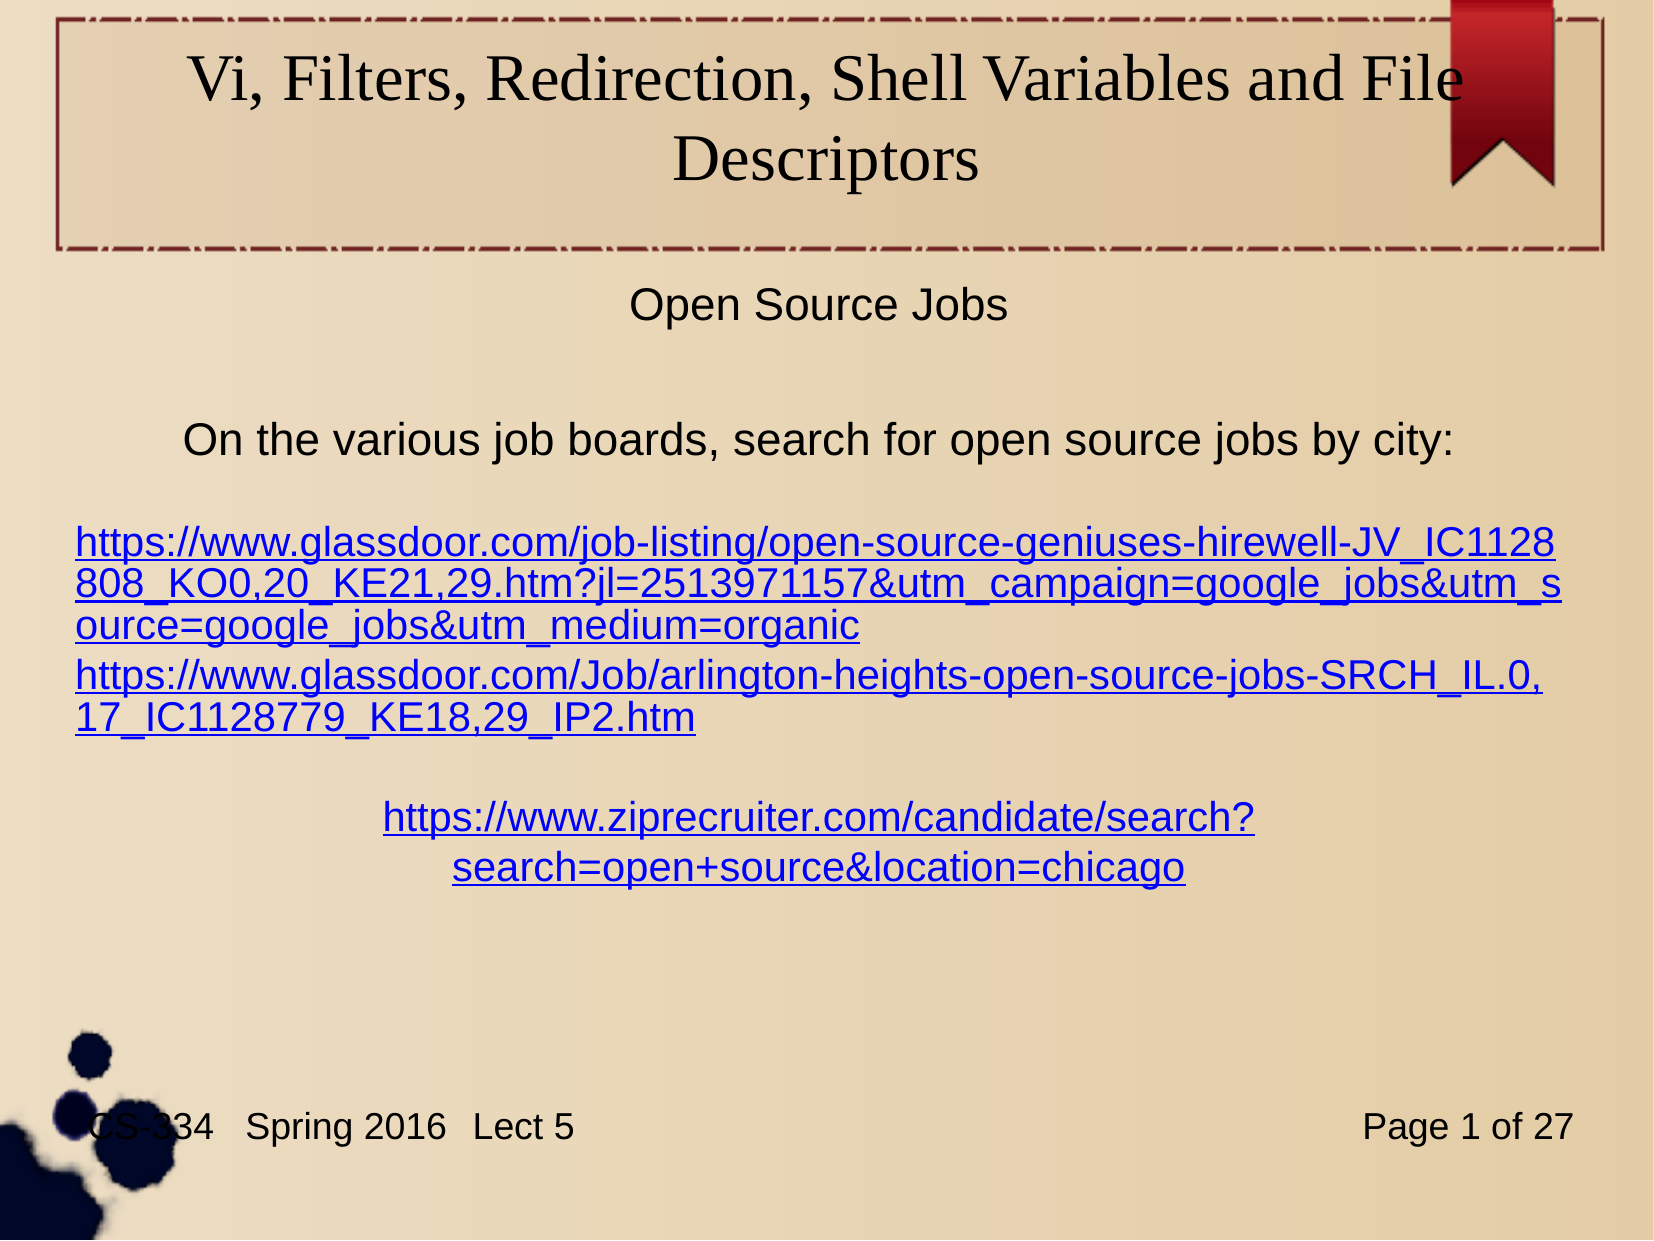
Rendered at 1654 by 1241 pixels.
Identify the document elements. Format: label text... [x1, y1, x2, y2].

picture [0, 0, 1654, 1240]
text_box Vi, Filters, Redirection, Shell Variables and File Descriptors [82, 35, 1571, 192]
text_box CS-334 Spring 2016 Lect 5 Page <number> of 27 [6, 1095, 1654, 1165]
text_box Open Source Jobs On the various job boards, search for open source jobs by city: https://www.glassdoor.com/job-listing/open-source-geniuses-hirewell-JV_IC1128808_KO0,20_KE21,29.htm?jl=2513971157&utm_campaign=google_jobs&utm_source=google_jobs&utm_medium=organichttps://www.glassdoor.com/Job/arlington-heights-open-source-jobs-SRCH_IL.0,17_IC1128779_KE18,29_IP2.htm https://www.ziprecruiter.com/candidate/search?search=open+source&location=chicago [74, 240, 1564, 960]
